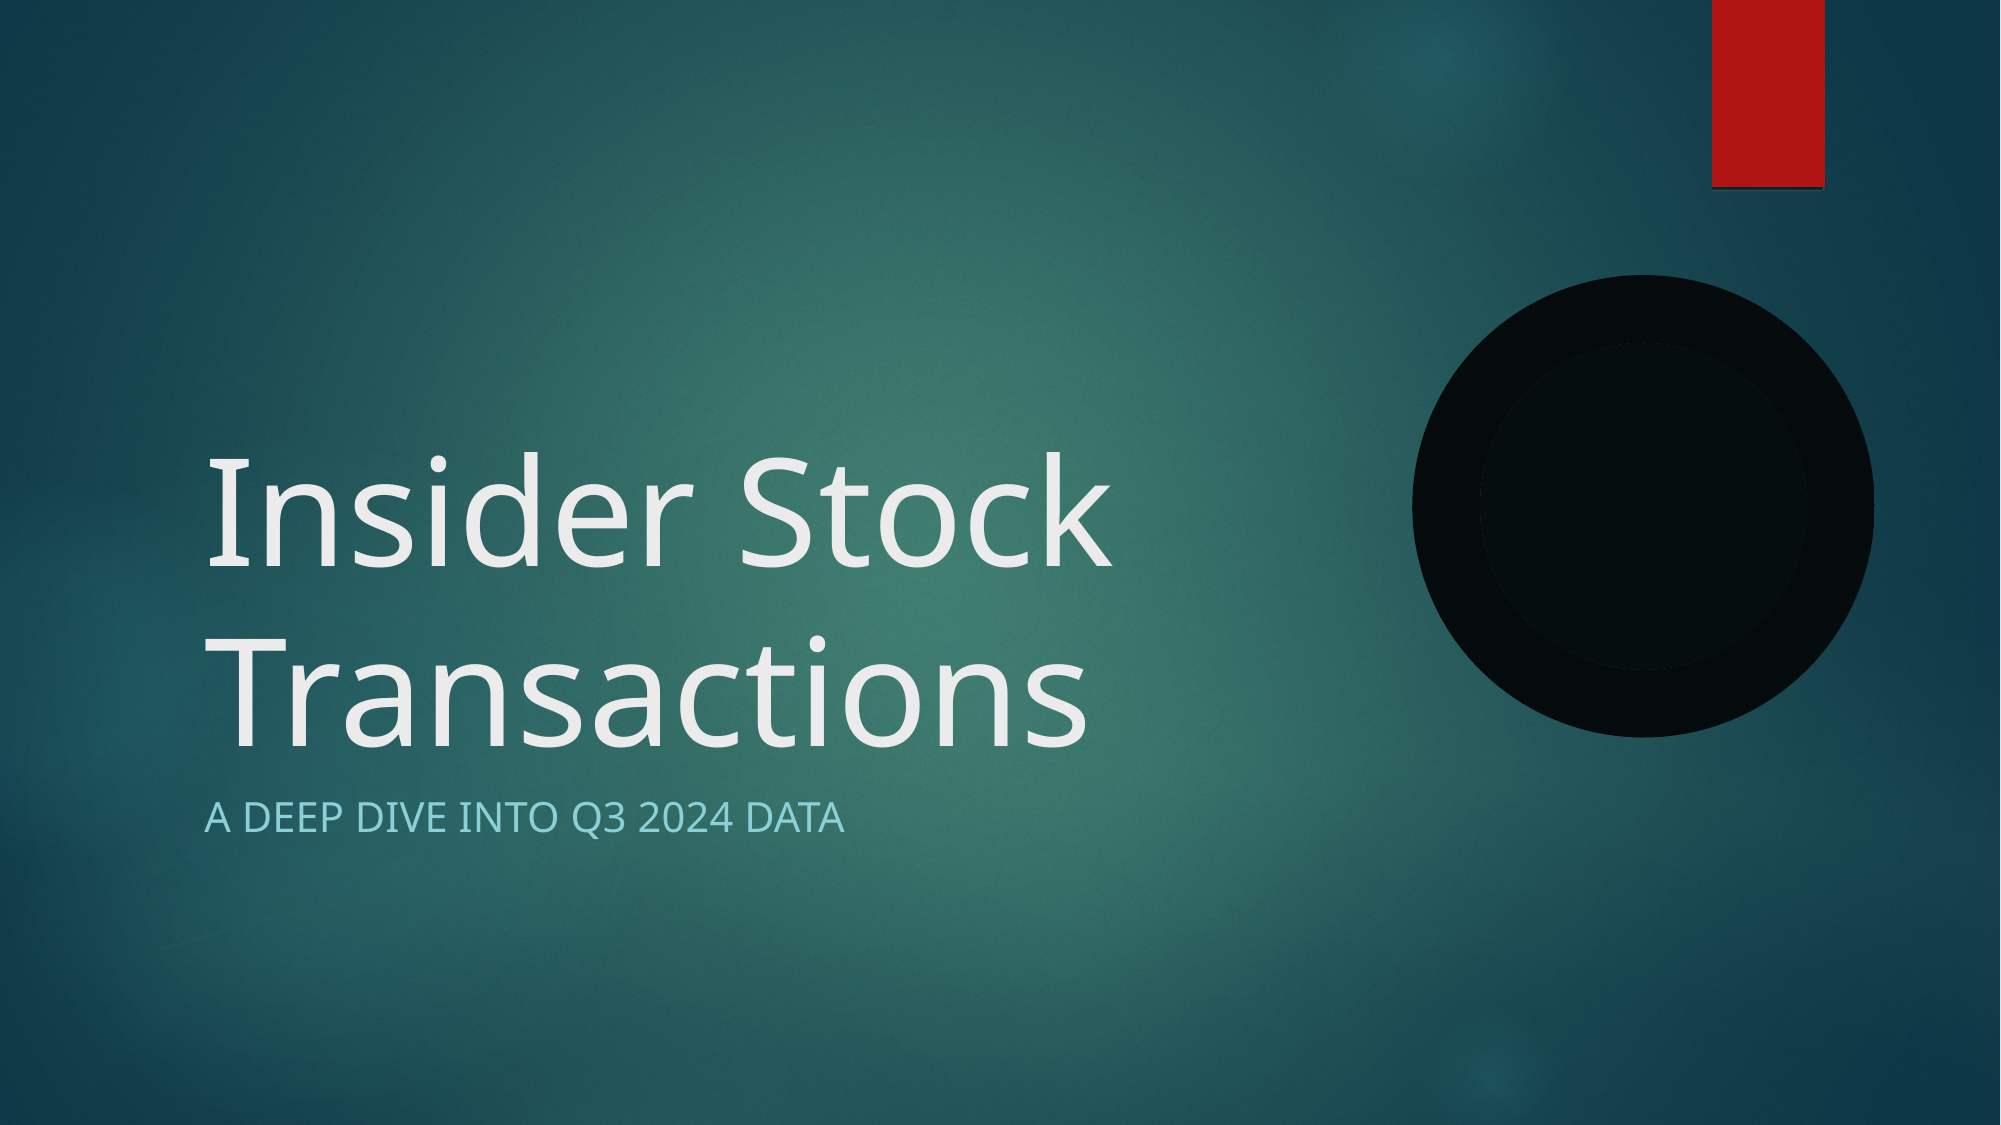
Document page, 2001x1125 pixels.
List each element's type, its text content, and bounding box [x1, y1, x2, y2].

title Insider Stock Transactions [189, 237, 1638, 783]
subtitle A deep dive into q3 2024 data [189, 783, 1638, 926]
